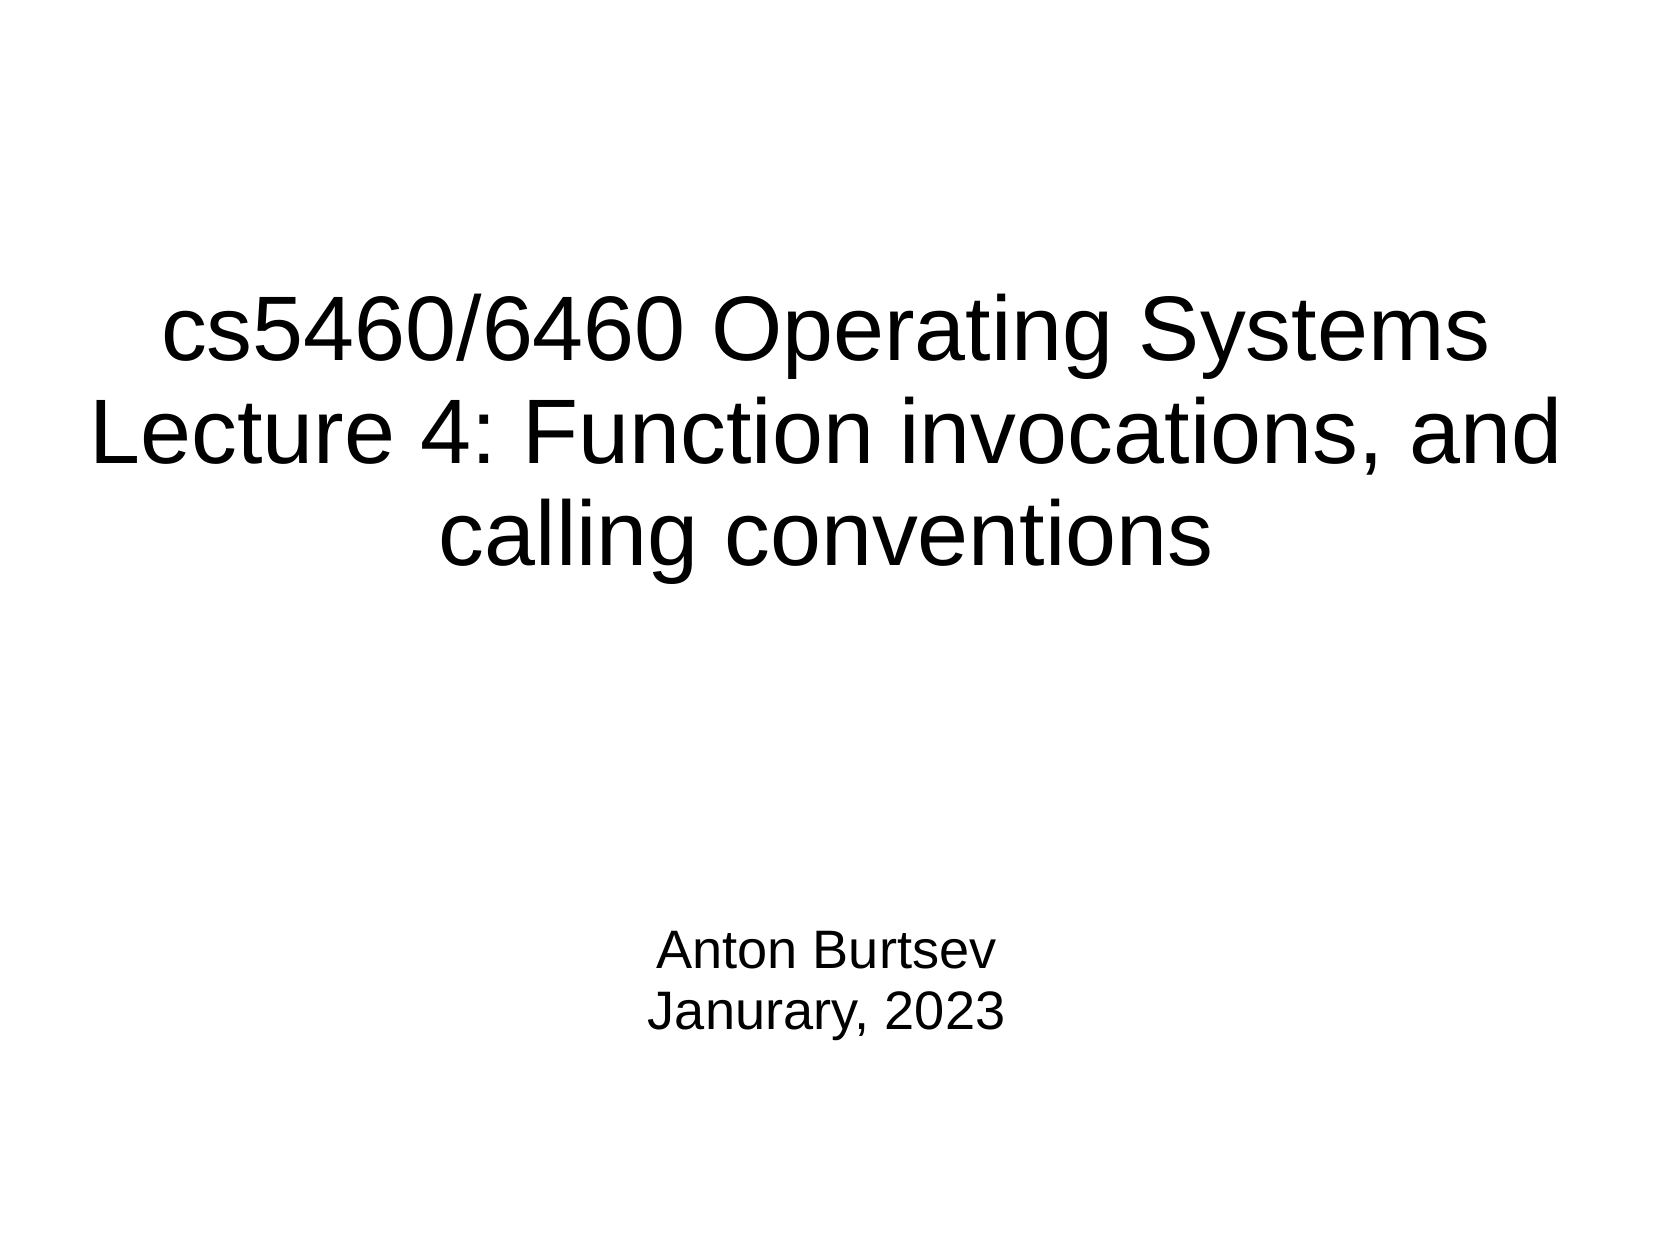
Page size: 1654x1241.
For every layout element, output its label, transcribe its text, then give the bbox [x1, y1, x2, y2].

title cs5460/6460 Operating Systems Lecture 4: Function invocations, and calling conventions [82, 113, 1571, 637]
subtitle Anton Burtsev Janurary, 2023 [82, 637, 1571, 1109]
